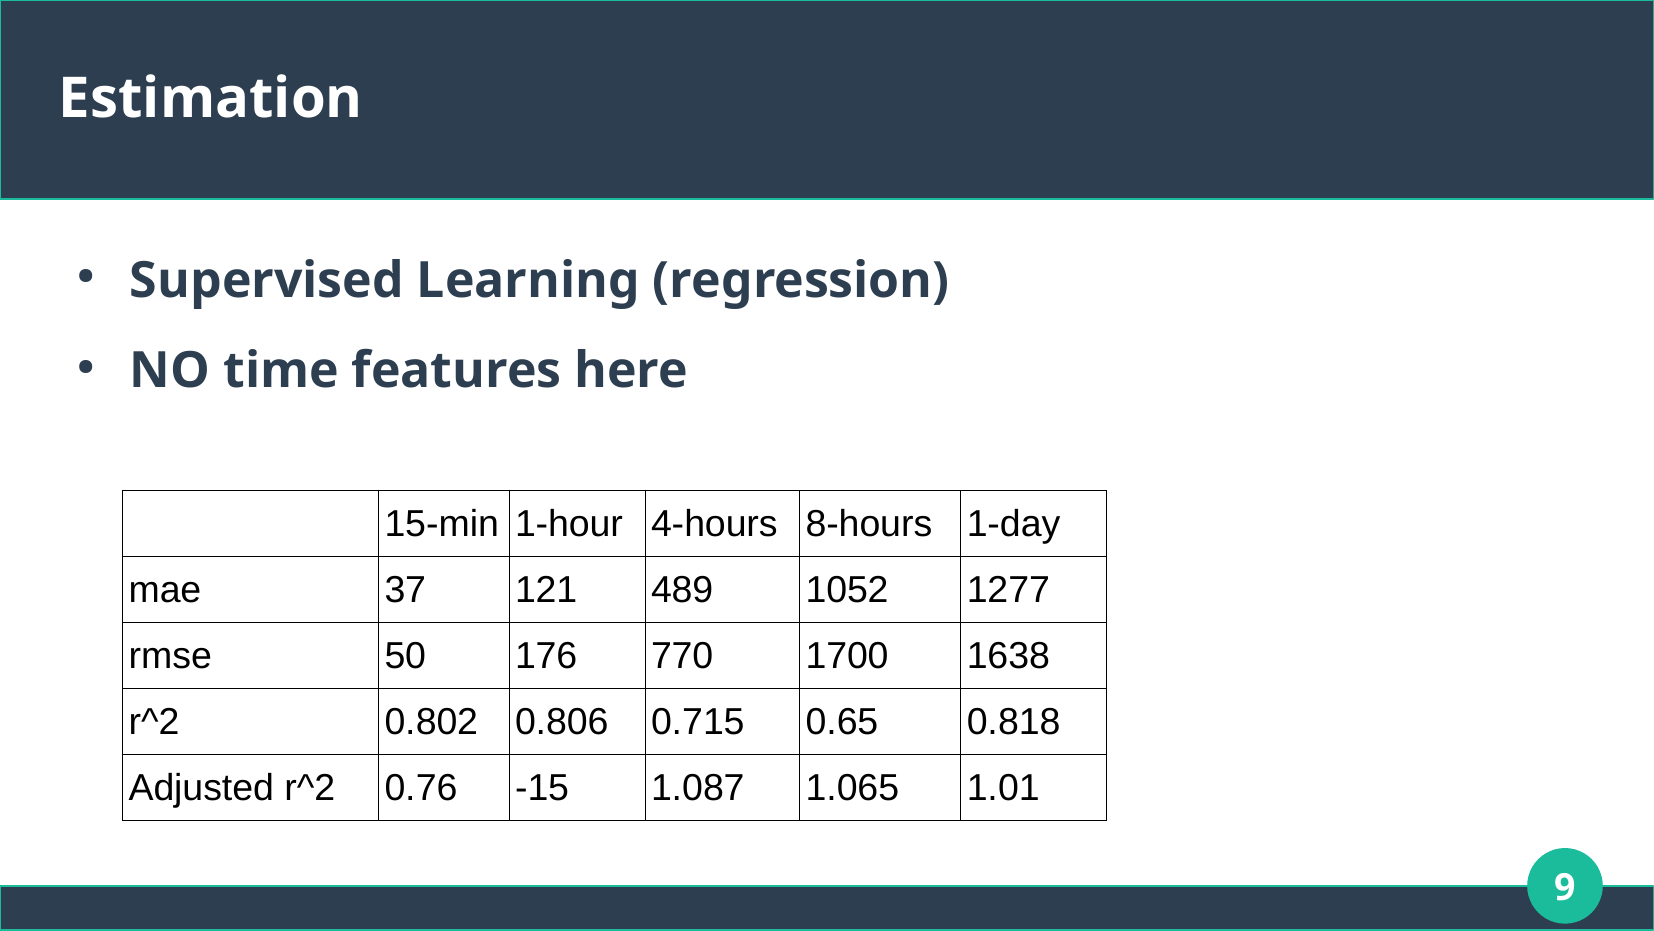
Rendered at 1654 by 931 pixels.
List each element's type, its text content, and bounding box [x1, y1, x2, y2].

table_header 1-hour [510, 491, 645, 556]
table_cell 1052 [800, 557, 960, 622]
table_cell rmse [123, 623, 378, 688]
table_header 15-min [379, 491, 509, 556]
table_cell 0.806 [510, 689, 645, 754]
table_cell mae [123, 557, 378, 622]
table_cell 0.715 [646, 689, 799, 754]
table_cell 50 [379, 623, 509, 688]
table_cell 0.802 [379, 689, 509, 754]
table_header 4-hours [646, 491, 799, 556]
table_cell 1638 [961, 623, 1106, 688]
table_header 8-hours [800, 491, 960, 556]
table_cell 0.76 [379, 755, 509, 820]
table_cell 1.065 [800, 755, 960, 820]
table_cell 176 [510, 623, 645, 688]
title Estimation [59, 37, 1595, 155]
table_cell 0.818 [961, 689, 1106, 754]
table_cell Adjusted r^2 [123, 755, 378, 820]
table_cell 0.65 [800, 689, 960, 754]
table_cell 770 [646, 623, 799, 688]
table_cell 37 [379, 557, 509, 622]
table_cell r^2 [123, 689, 378, 754]
table_cell 1277 [961, 557, 1106, 622]
table_cell 1700 [800, 623, 960, 688]
table_cell 489 [646, 557, 799, 622]
table_cell 121 [510, 557, 645, 622]
table_header 1-day [961, 491, 1106, 556]
table_cell -15 [510, 755, 645, 820]
table_cell 1.087 [646, 755, 799, 820]
list Supervised Learning (regression) NO time features here [59, 243, 1595, 864]
table_cell 1.01 [961, 755, 1106, 820]
table_header [123, 491, 378, 556]
